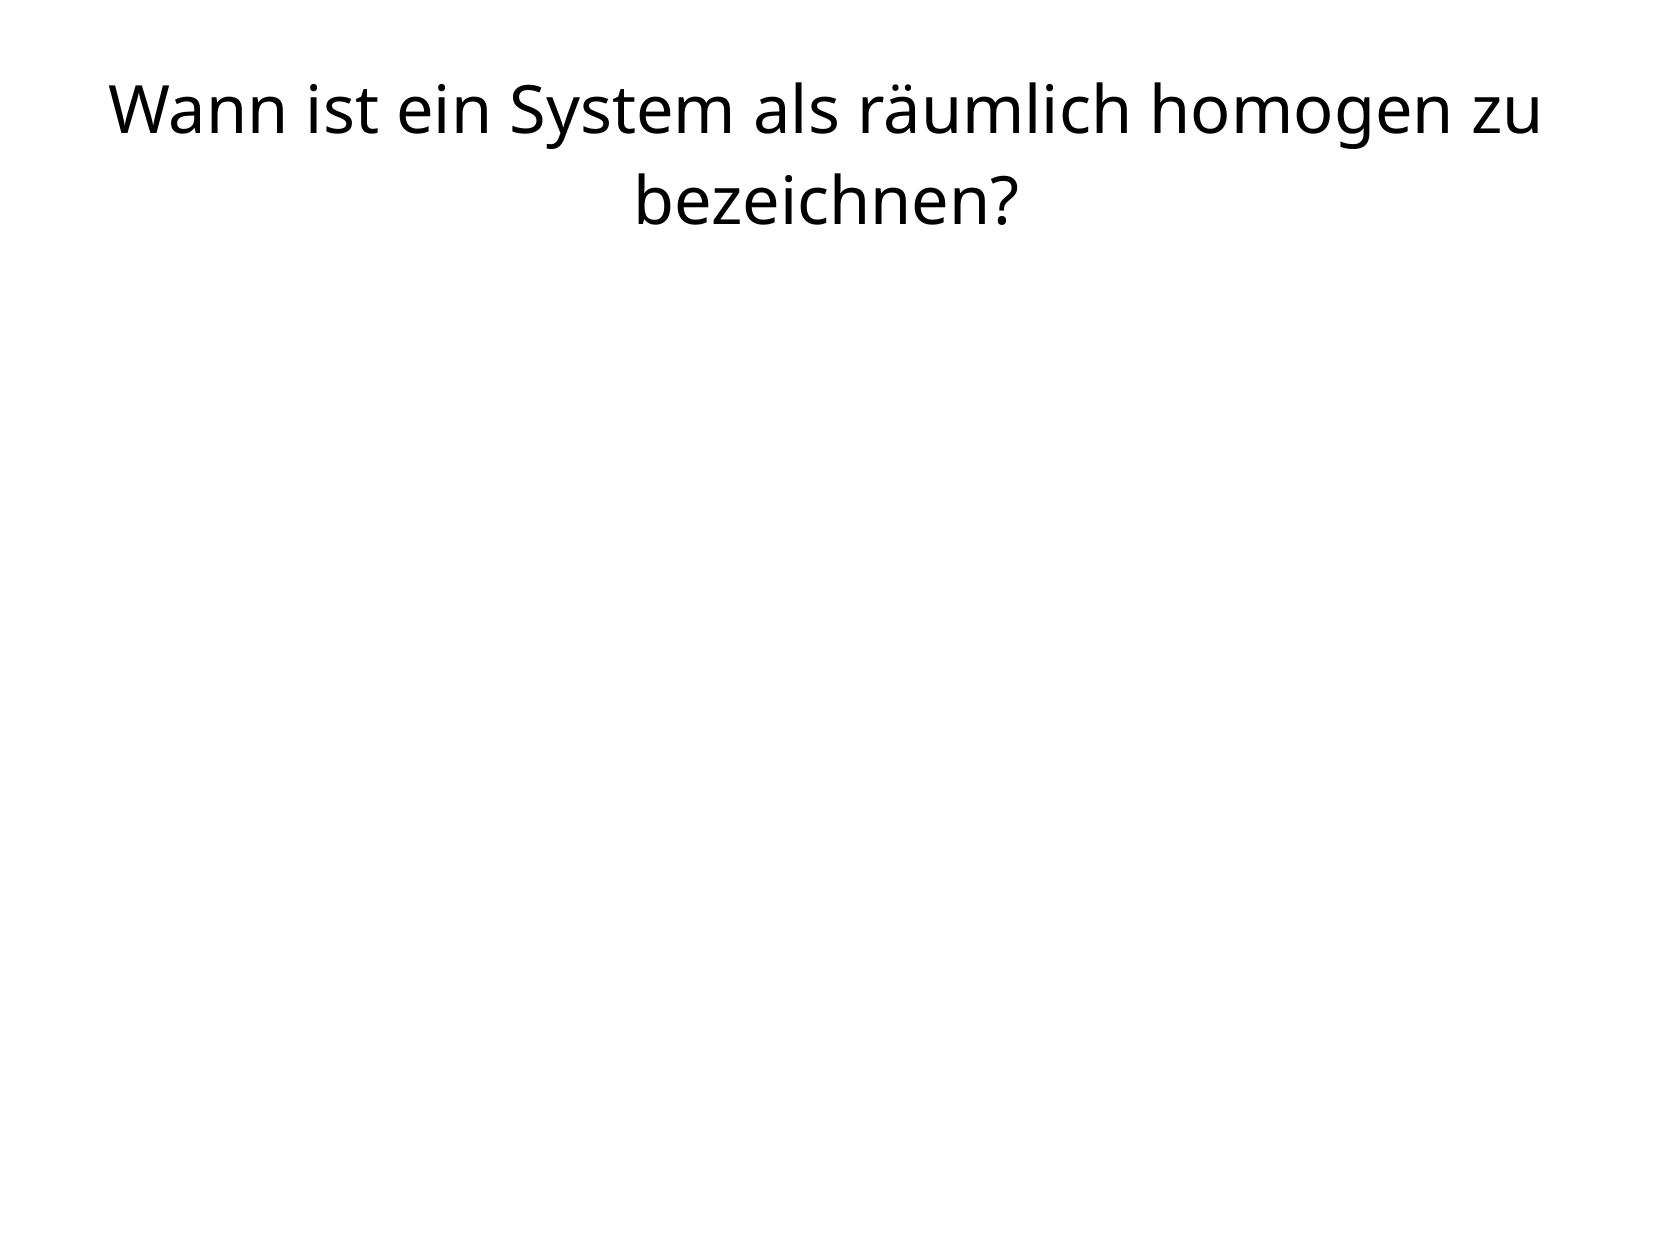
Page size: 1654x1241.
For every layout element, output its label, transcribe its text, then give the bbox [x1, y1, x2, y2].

title Wann ist ein System als räumlich homogen zu bezeichnen? [82, 49, 1571, 257]
